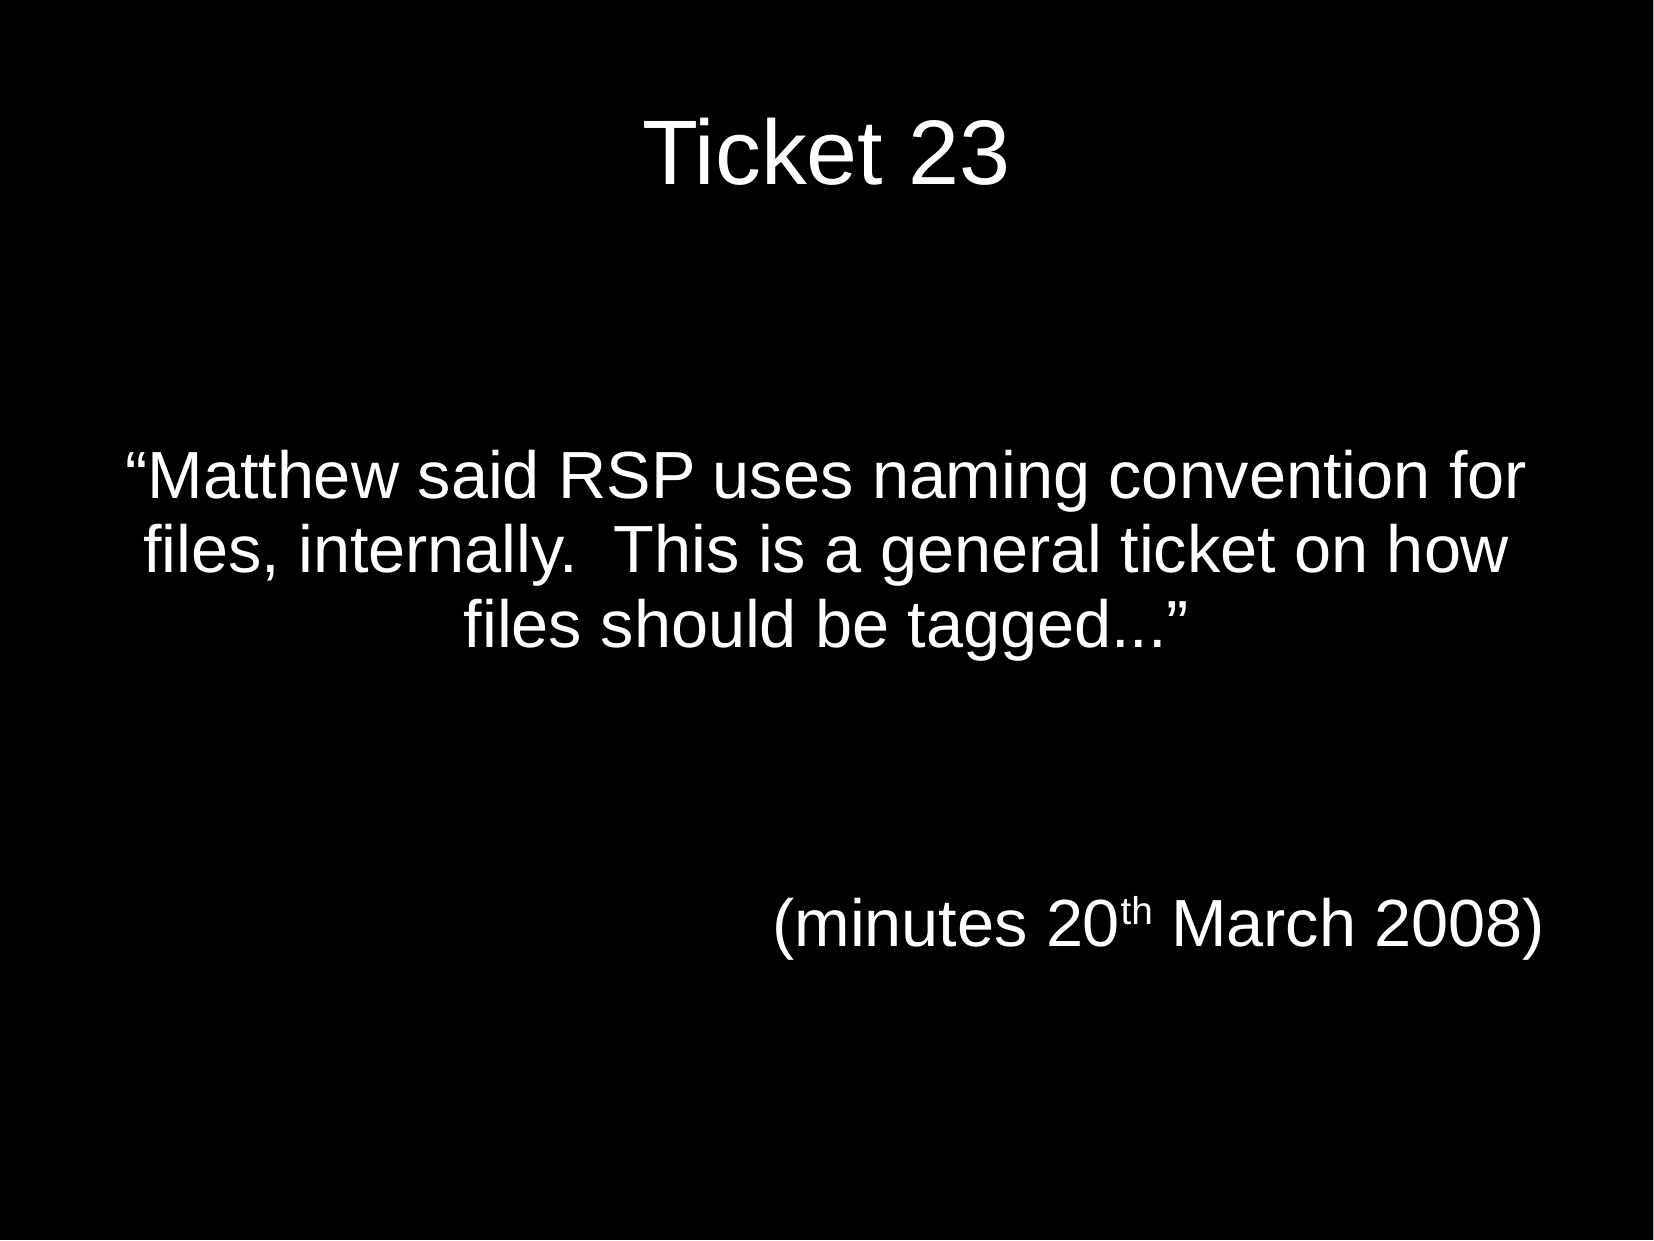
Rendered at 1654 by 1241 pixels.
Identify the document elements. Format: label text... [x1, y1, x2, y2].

subtitle “Matthew said RSP uses naming convention for files, internally. This is a general ticket on how files should be tagged...” (minutes 20th March 2008) [82, 297, 1571, 1102]
title Ticket 23 [82, 49, 1571, 257]
